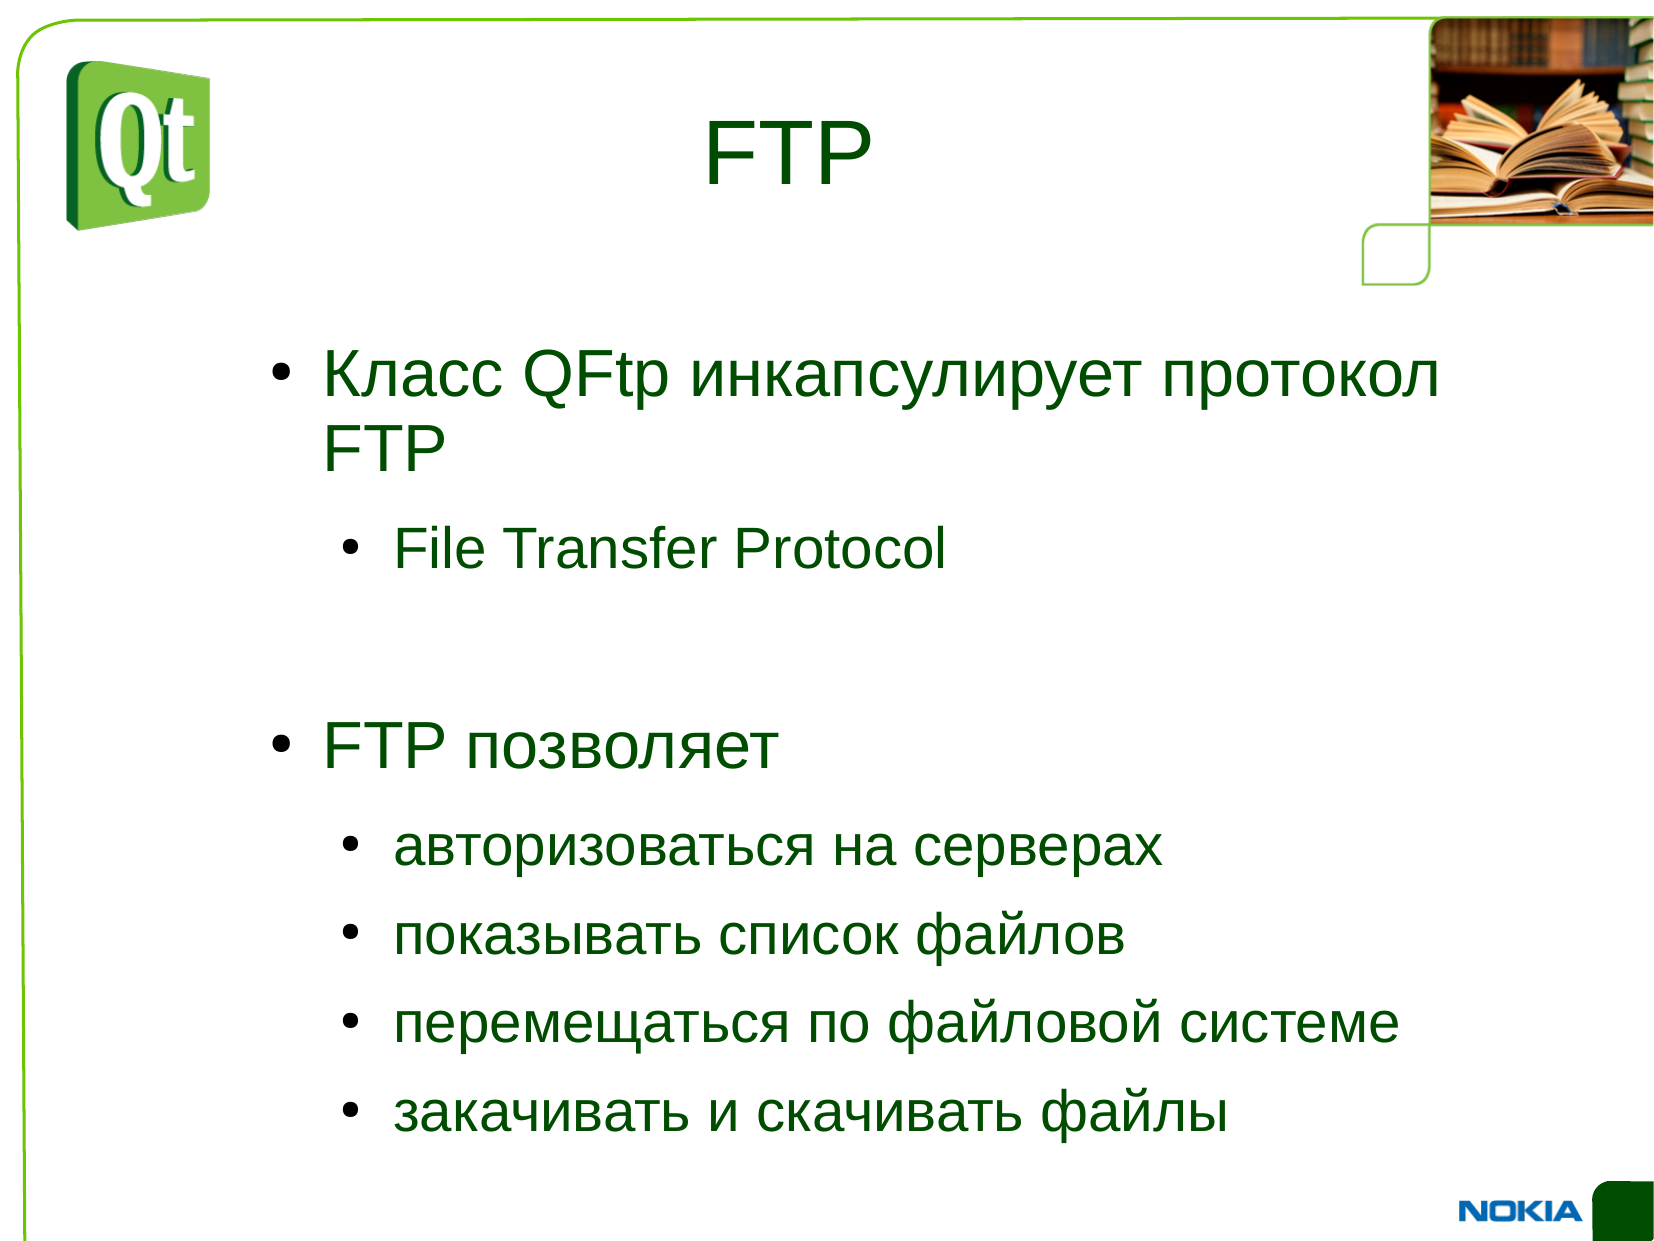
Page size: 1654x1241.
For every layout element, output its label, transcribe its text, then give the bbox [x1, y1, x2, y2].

picture [1459, 1200, 1583, 1222]
title FTP [251, 56, 1327, 250]
picture [1338, 5, 1654, 306]
list Класс QFtp инкапсулирует протокол FTP File Transfer Protocol FTP позволяет авторизоваться на серверах показывать список файлов перемещаться по файловой системе закачивать и скачивать файлы [251, 336, 1571, 1144]
picture [66, 61, 210, 231]
